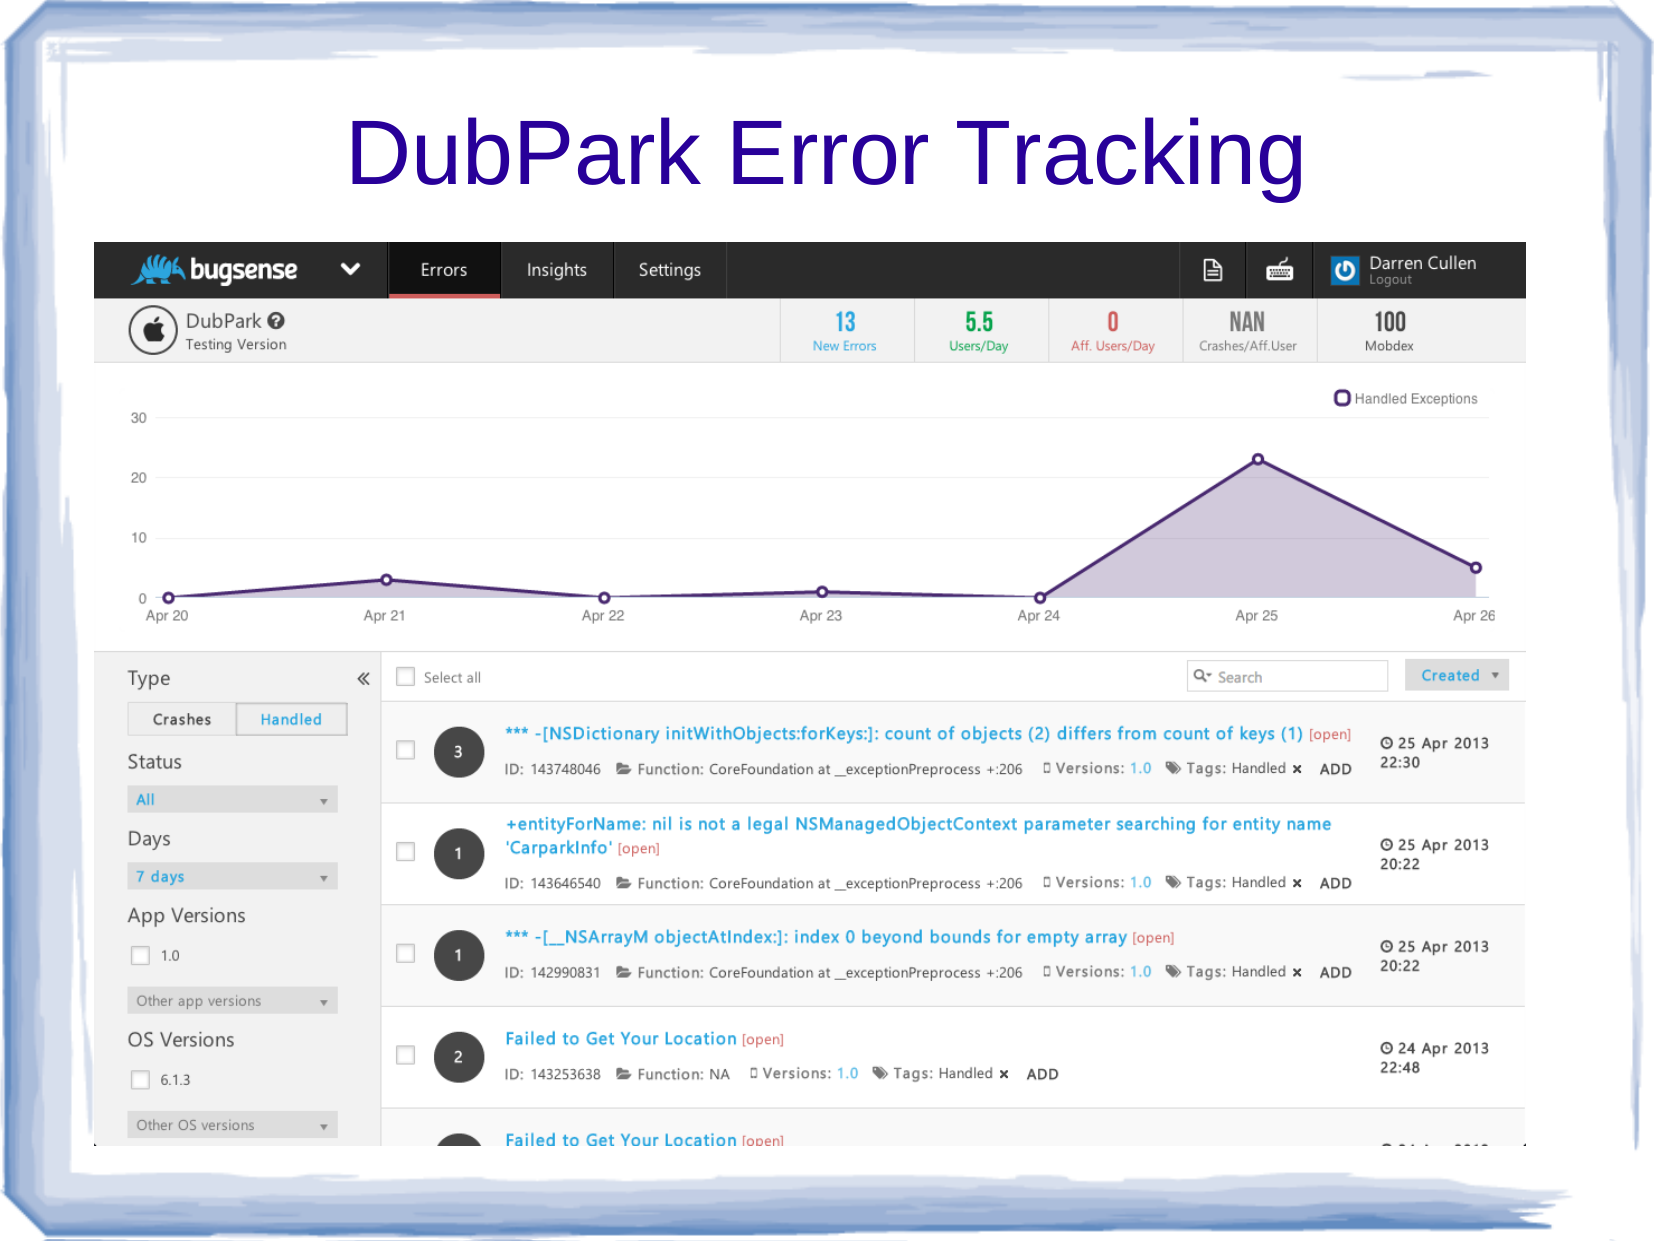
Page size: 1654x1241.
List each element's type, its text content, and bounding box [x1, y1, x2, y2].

picture [0, 0, 1654, 1241]
title DubPark Error Tracking [82, 49, 1571, 257]
